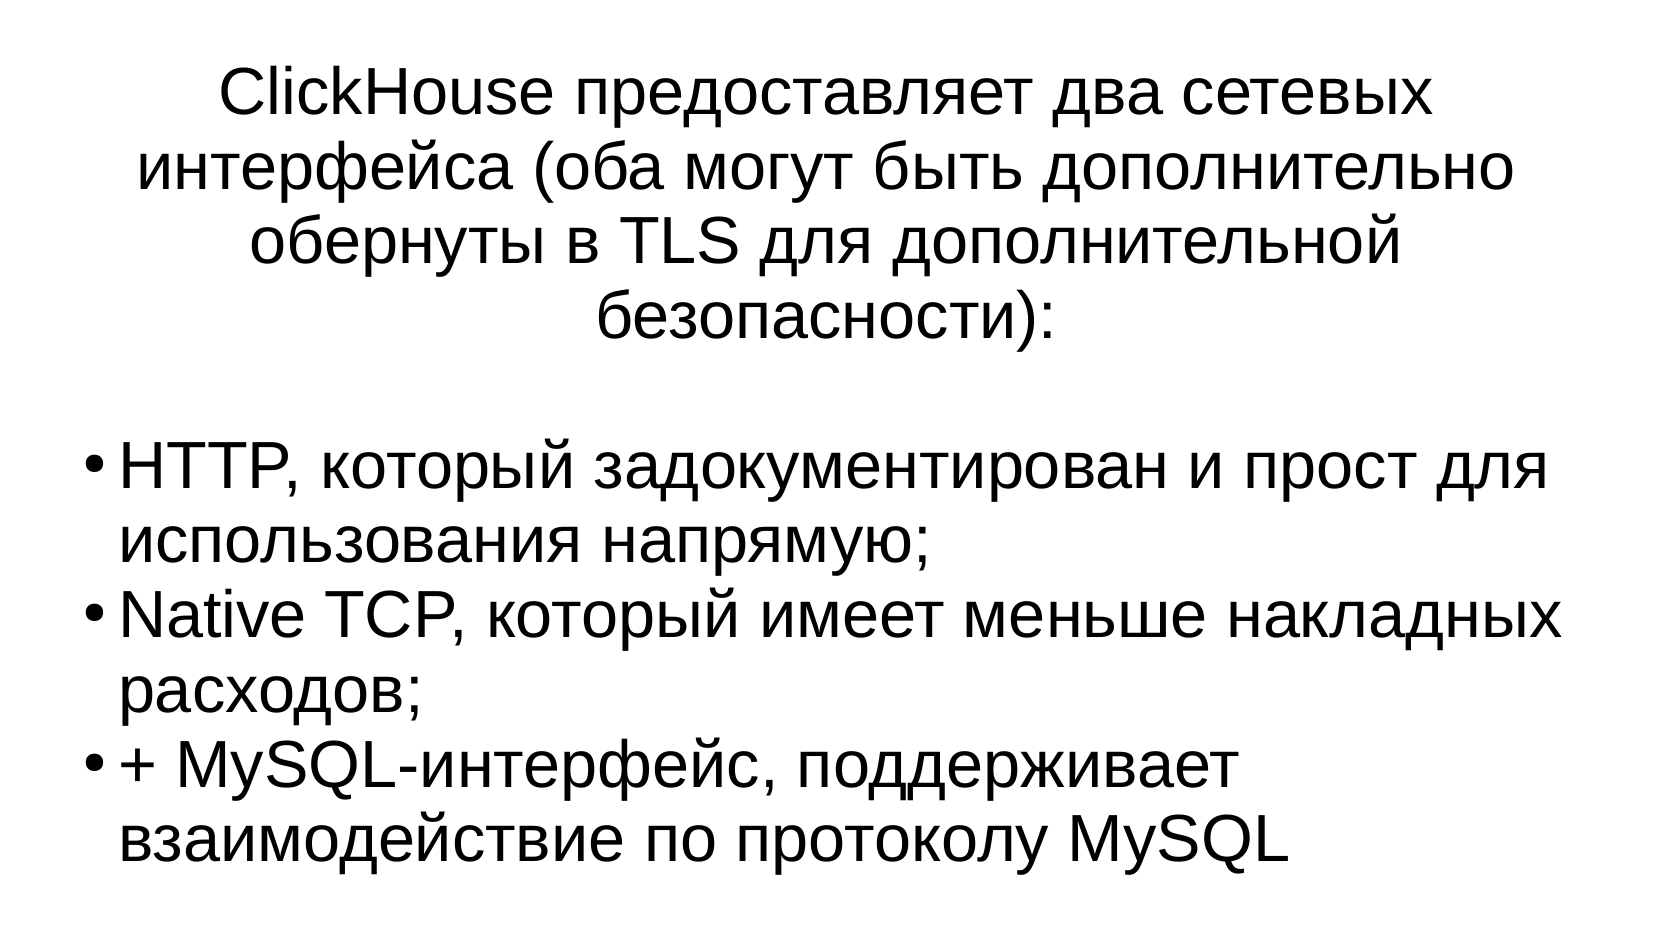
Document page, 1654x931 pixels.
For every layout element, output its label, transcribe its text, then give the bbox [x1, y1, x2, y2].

subtitle ClickHouse предоставляет два сетевых интерфейса (оба могут быть дополнительно обернуты в TLS для дополнительной безопасности): HTTP, который задокументирован и прост для использования напрямую; Native TCP, который имеет меньше накладных расходов; + MySQL-интерфейс, поддерживает взаимодействие по протоколу MySQL [82, 53, 1571, 877]
